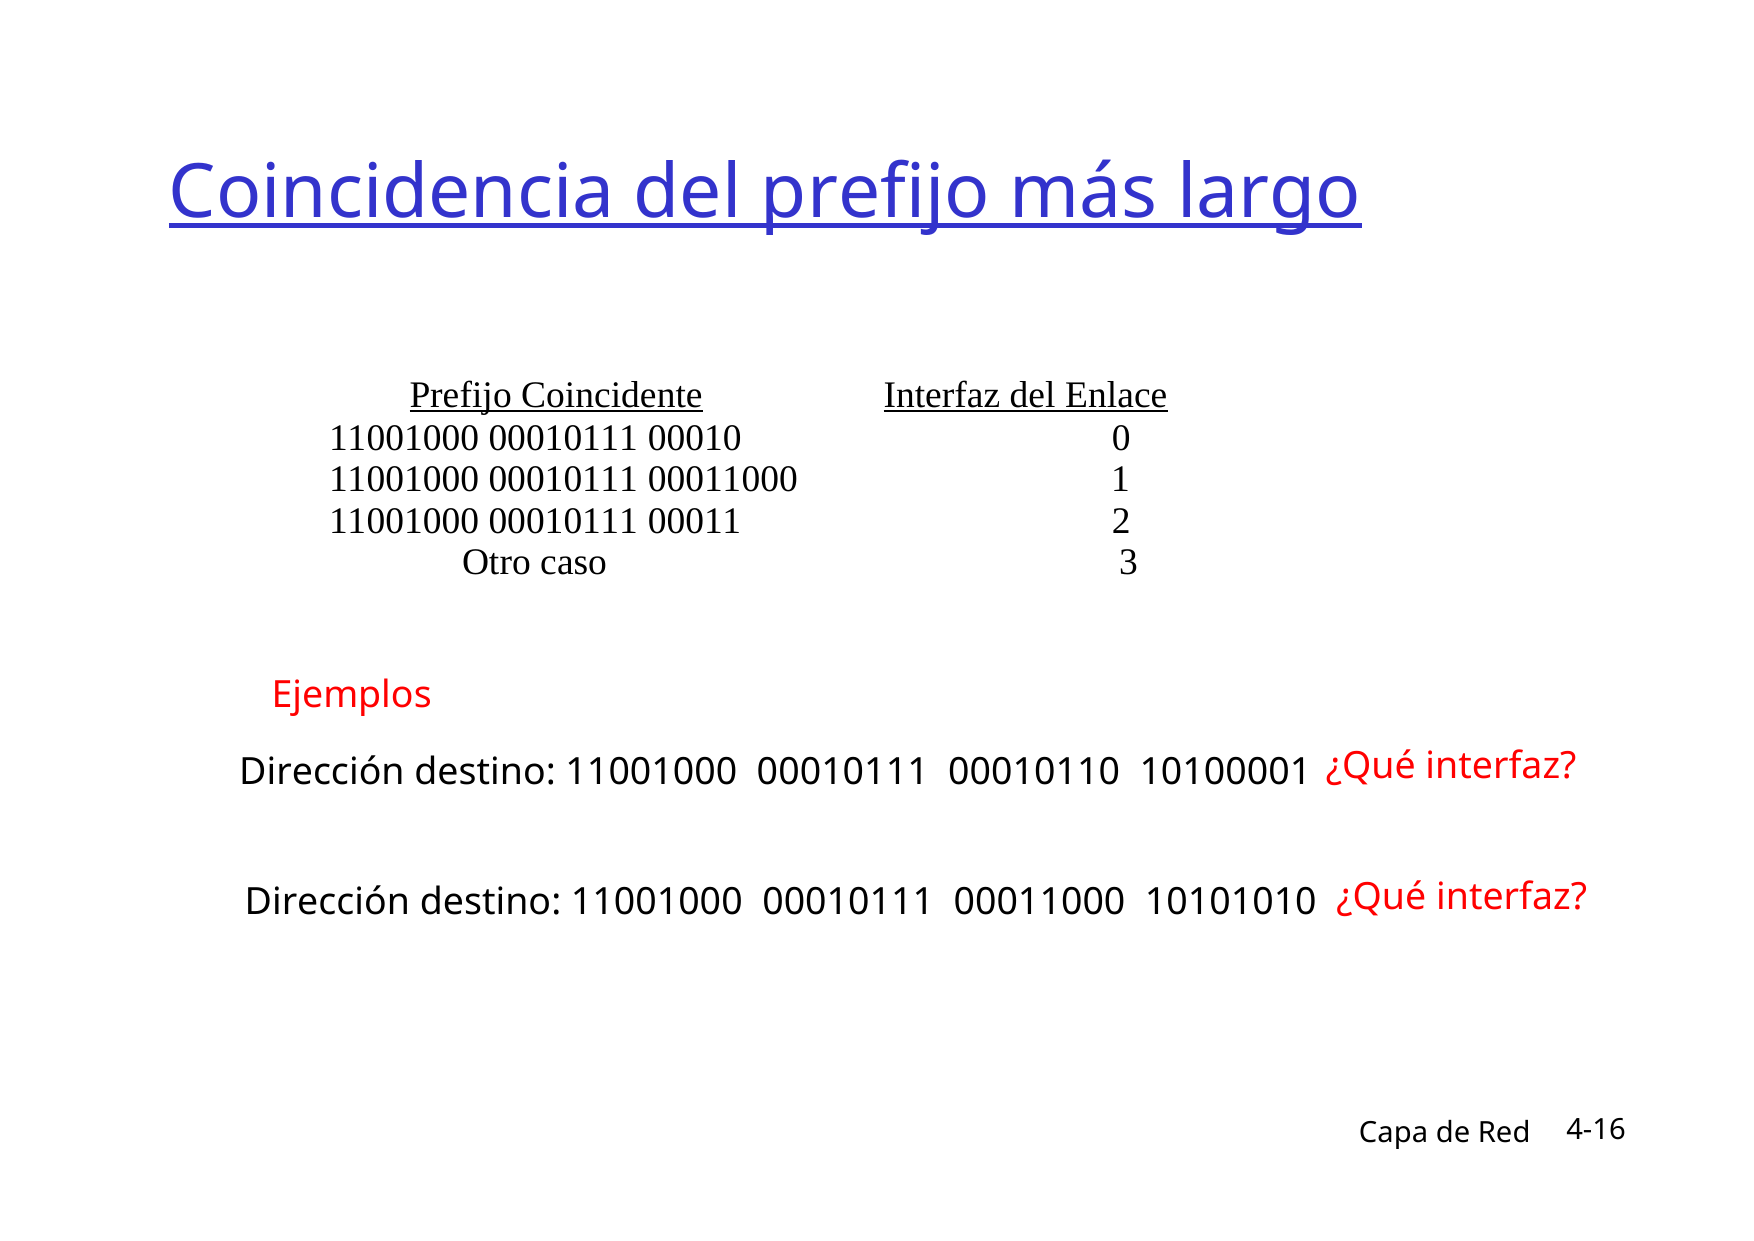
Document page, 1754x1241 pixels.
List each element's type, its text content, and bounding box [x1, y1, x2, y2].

text_box ¿Qué interfaz? [1311, 734, 1593, 796]
text_box ¿Qué interfaz? [1321, 865, 1603, 927]
text_box Dirección destino: 11001000 00010111 00010110 10100001 [224, 740, 1338, 802]
text_box Ejemplos [256, 662, 448, 725]
text_box Dirección destino: 11001000 00010111 00011000 10101010 [229, 869, 1343, 932]
text_box Prefijo Coincidente Interfaz del Enlace 11001000 00010111 00010 0 11001000 00010111 00011000 1 11001000 00010111 00011 2 Otro caso 3 [219, 363, 1184, 591]
title Coincidencia del prefijo más largo [154, 95, 1546, 284]
